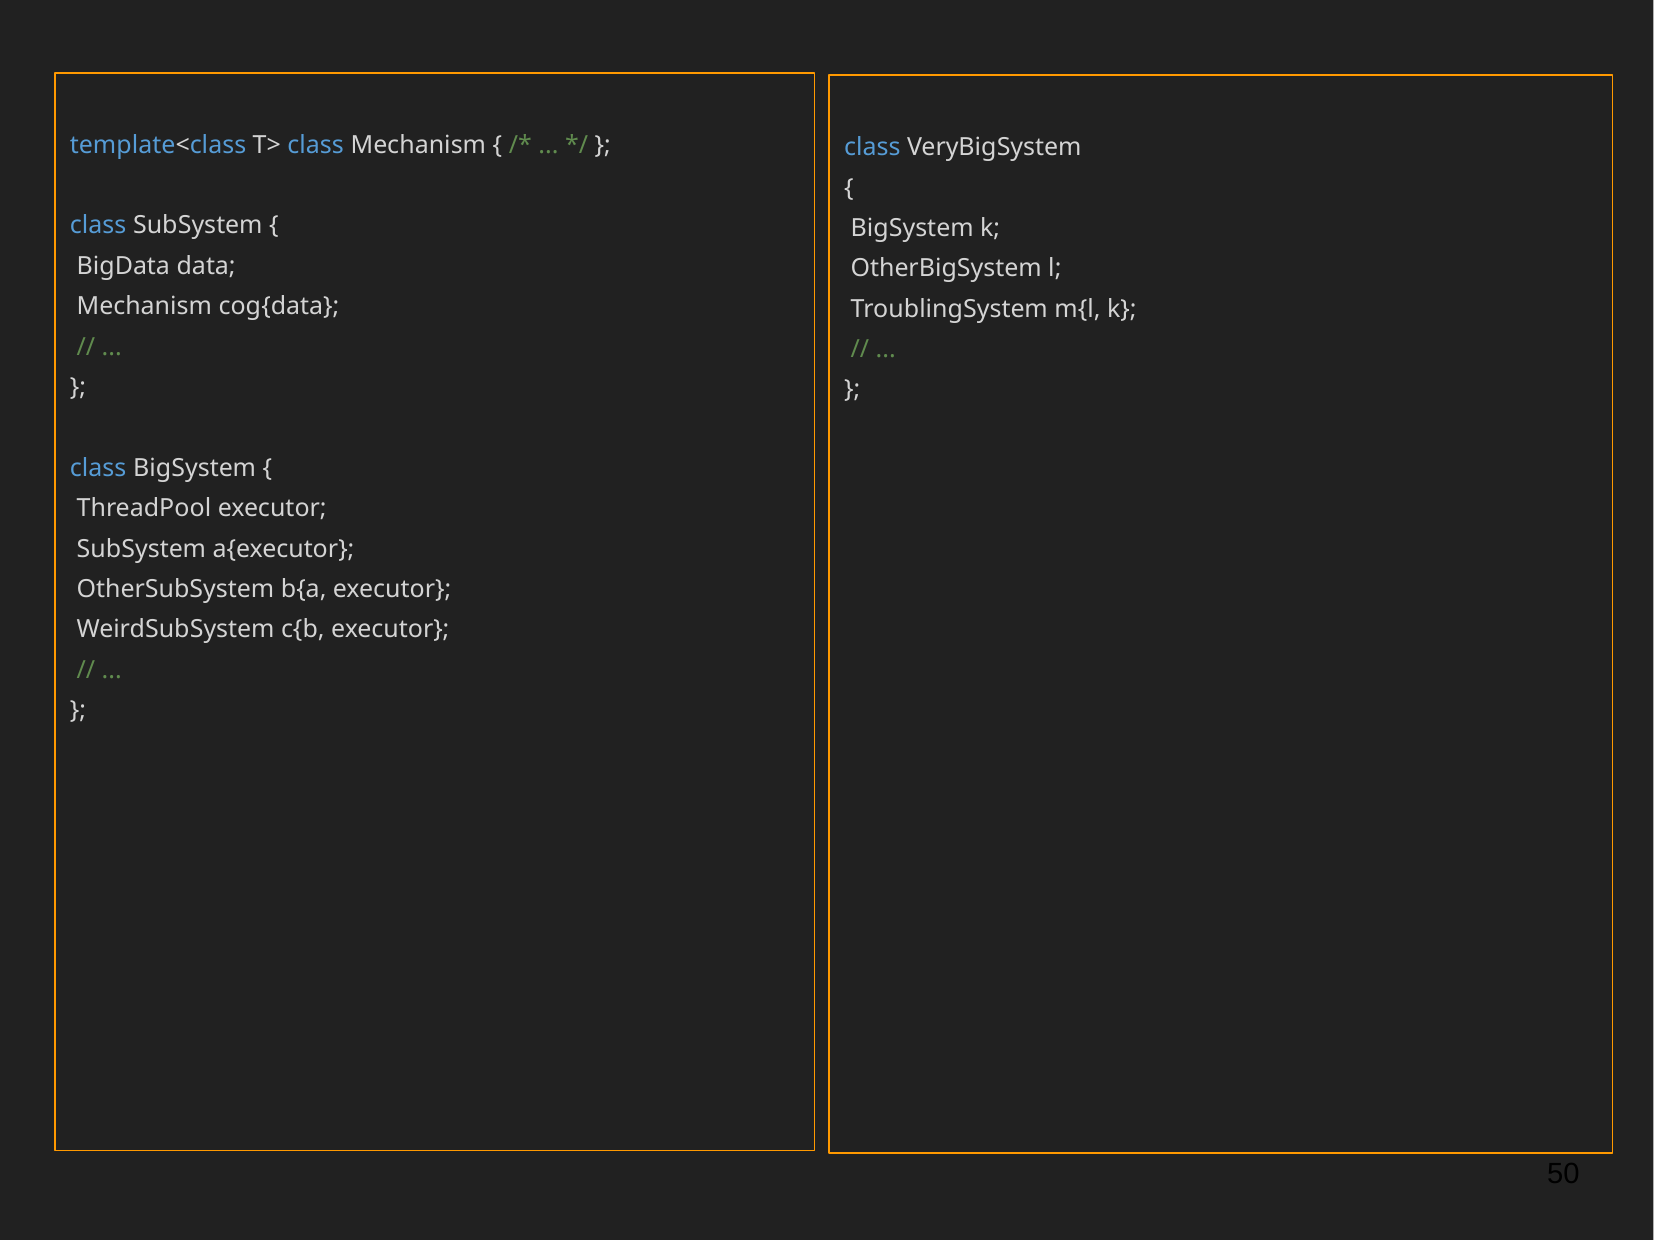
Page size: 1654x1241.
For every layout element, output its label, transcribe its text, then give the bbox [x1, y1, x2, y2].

slide_number <number> [1532, 1124, 1632, 1220]
list class VeryBigSystem { BigSystem k; OtherBigSystem l; TroublingSystem m{l, k}; // ... }; [829, 75, 1613, 1153]
list template<class T> class Mechanism { /* ... */ }; class SubSystem { BigData data; Mechanism cog{data}; // ... }; class BigSystem { ThreadPool executor; SubSystem a{executor}; OtherSubSystem b{a, executor}; WeirdSubSystem c{b, executor}; // ... }; [55, 72, 815, 1151]
